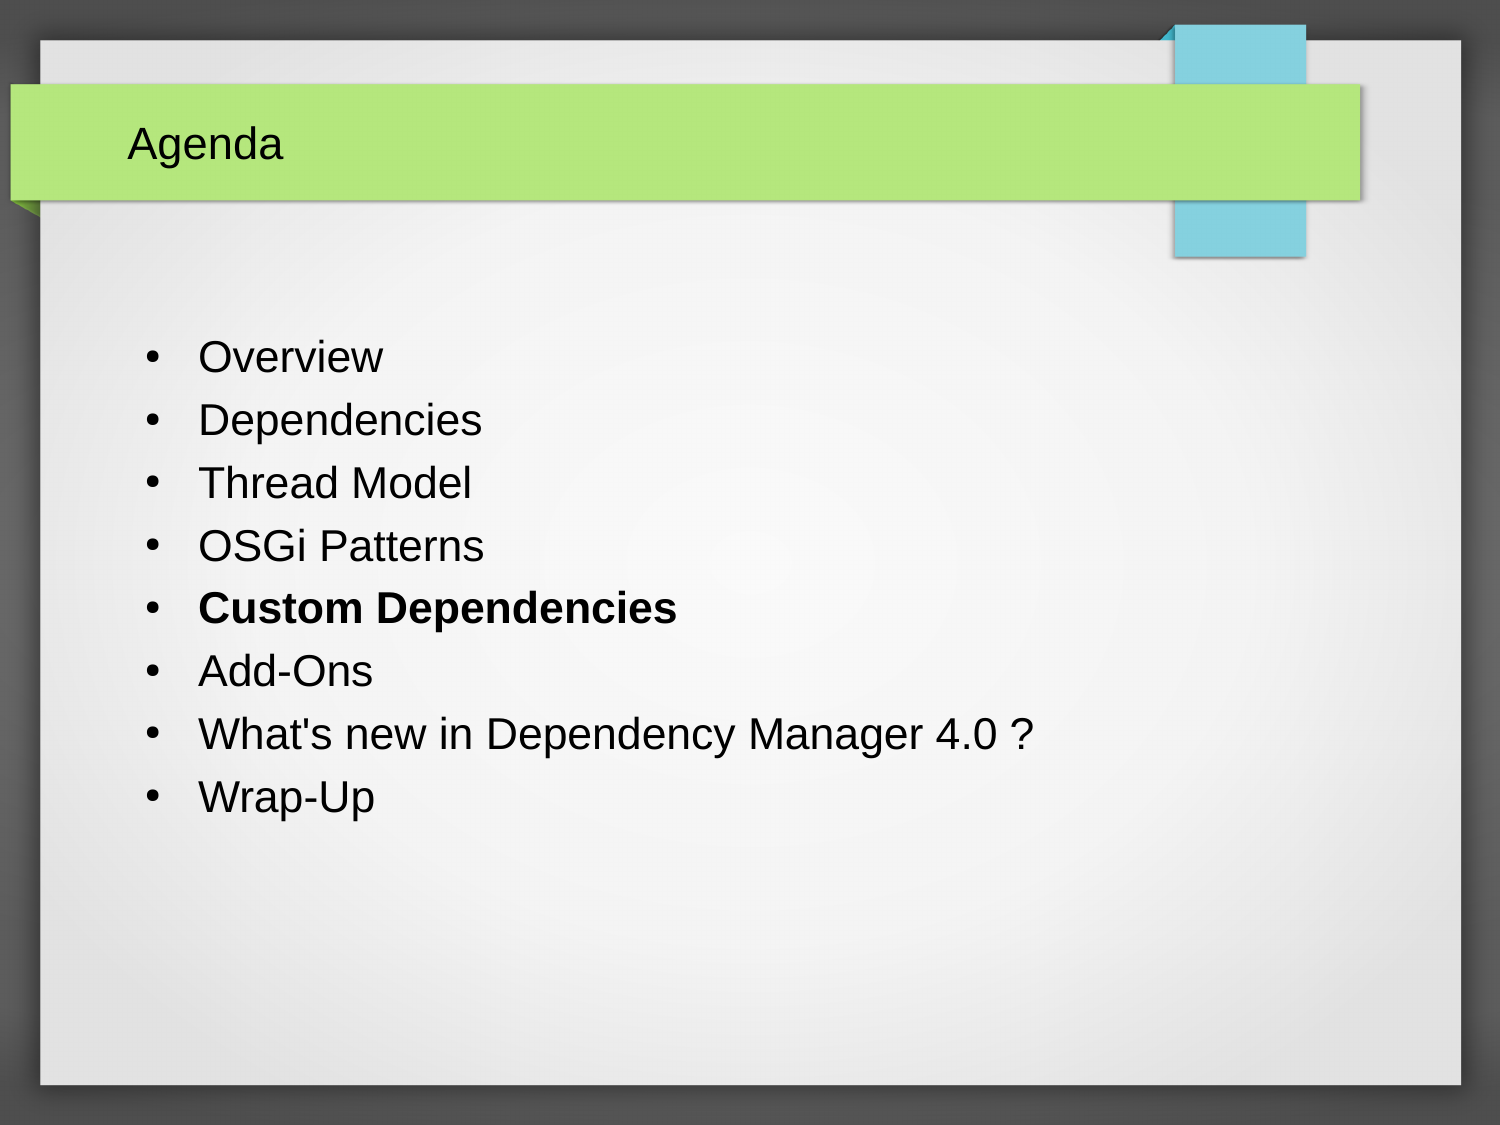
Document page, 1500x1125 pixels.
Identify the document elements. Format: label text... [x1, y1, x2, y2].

picture [0, 0, 1500, 1125]
title Agenda [112, 42, 1388, 246]
list Overview Dependencies Thread Model OSGi Patterns Custom Dependencies Add-Ons What's new in Dependency Manager 4.0 ? Wrap-Up [112, 324, 1388, 978]
